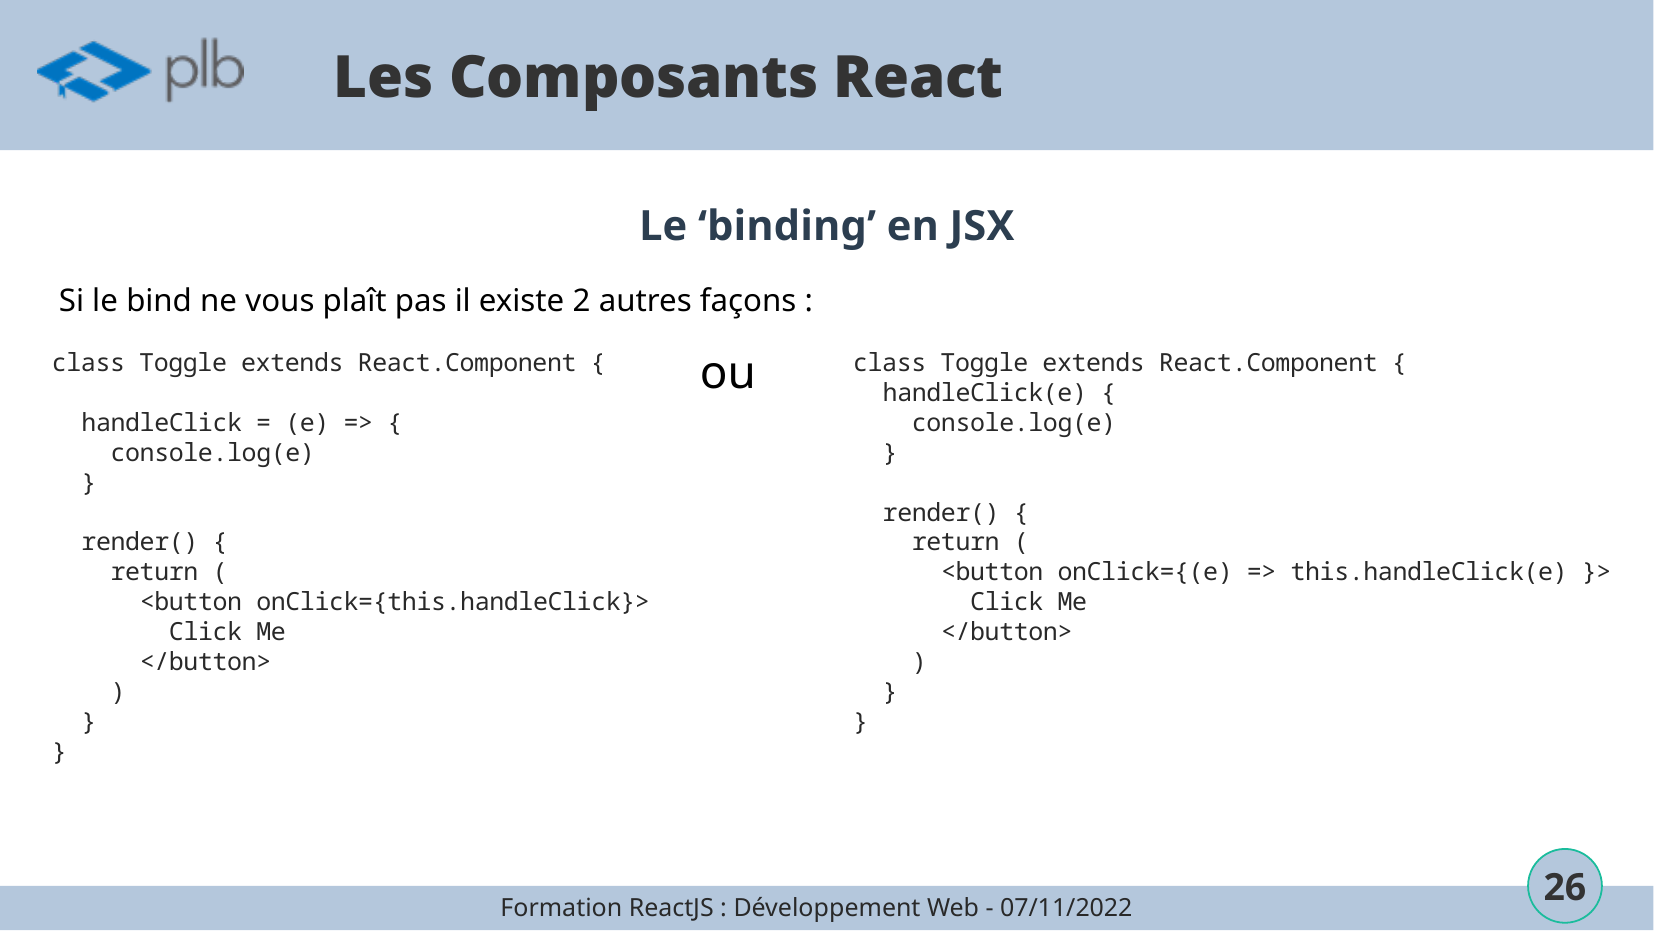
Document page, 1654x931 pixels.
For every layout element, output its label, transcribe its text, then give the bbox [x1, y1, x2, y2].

text_box class Toggle extends React.Component { handleClick = (e) => { console.log(e) } render() { return ( <button onClick={this.handleClick}> Click Me </button> ) } } [37, 338, 792, 878]
picture [37, 33, 244, 113]
text_box Formation ReactJS : Développement Web - 07/11/2022 [461, 888, 1173, 926]
text_box Le ‘binding’ en JSX [59, 195, 1595, 238]
title Les Composants React [333, 0, 1613, 151]
text_box Si le bind ne vous plaît pas il existe 2 autres façons : [59, 278, 1613, 338]
text_box ou [685, 340, 794, 393]
text_box class Toggle extends React.Component { handleClick(e) { console.log(e) } render() { return ( <button onClick={(e) => this.handleClick(e) }> Click Me </button> ) } } [838, 338, 1654, 878]
